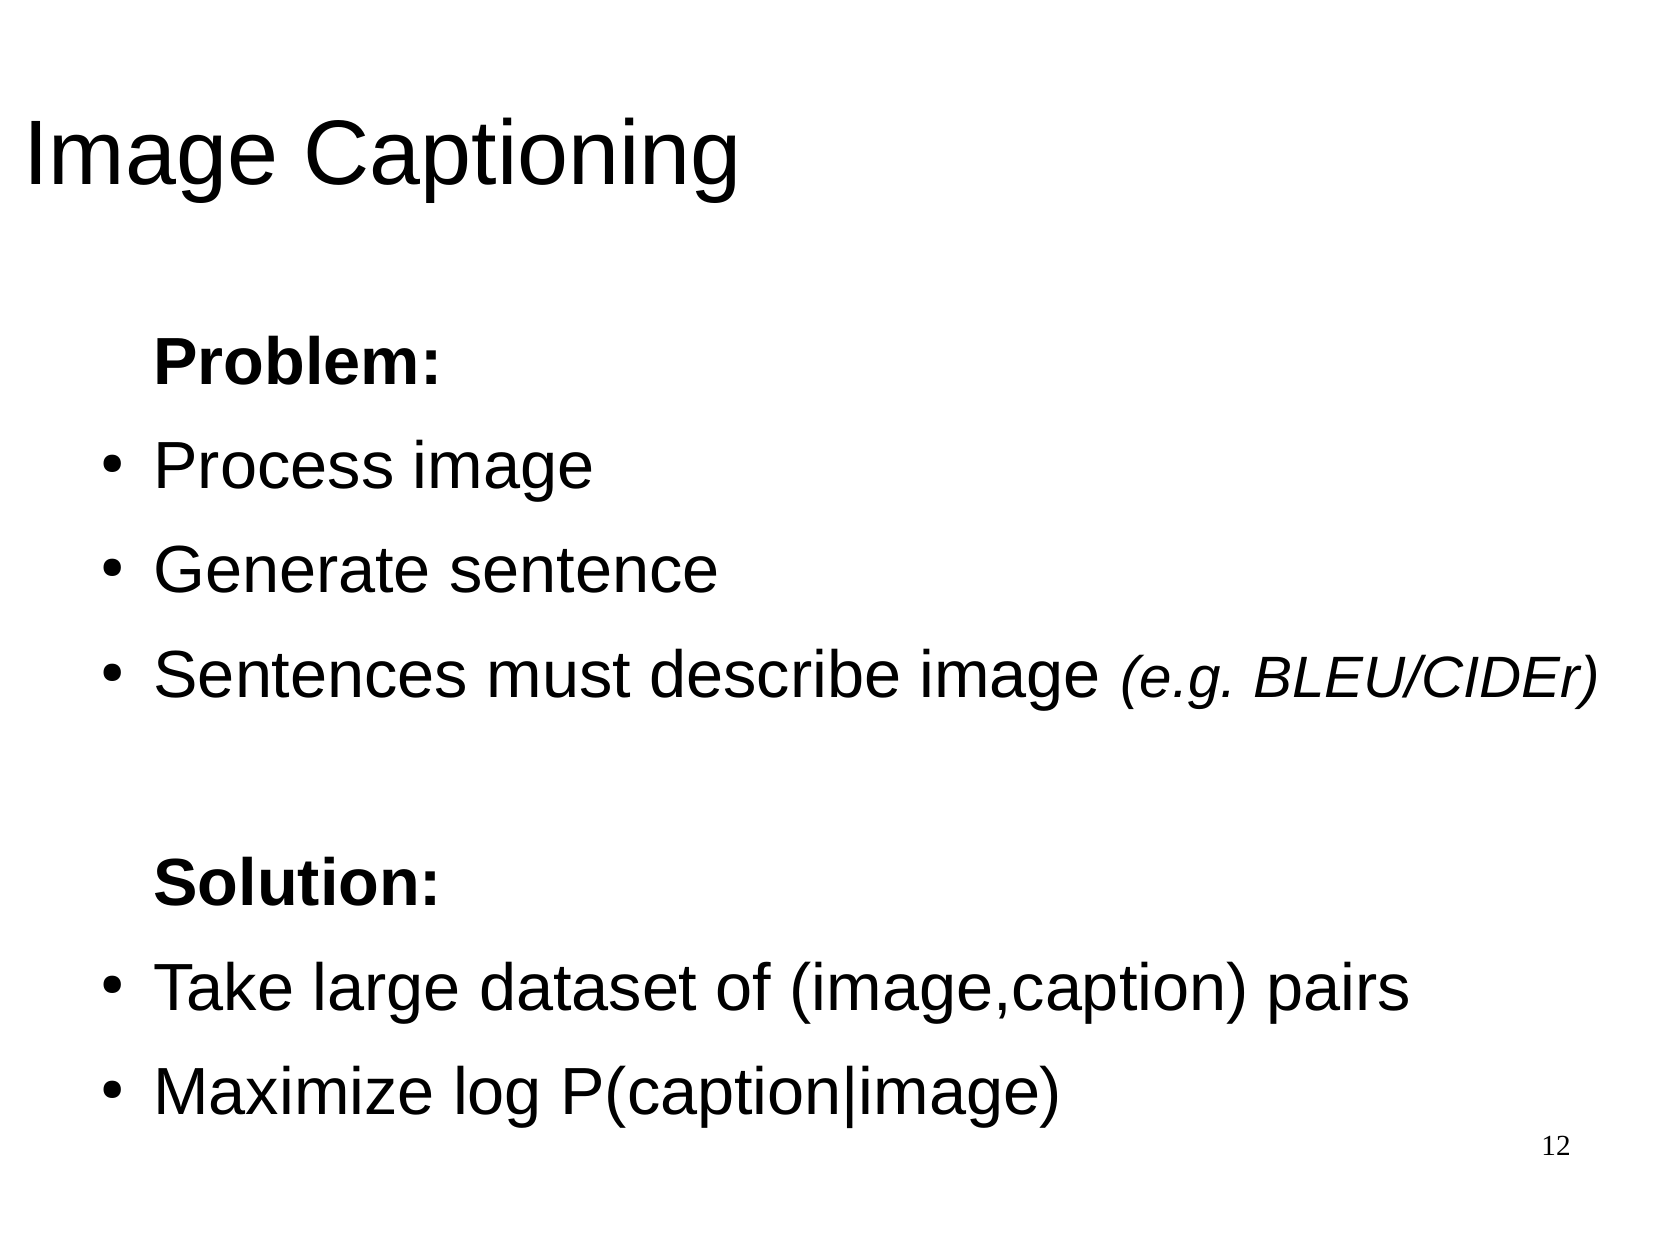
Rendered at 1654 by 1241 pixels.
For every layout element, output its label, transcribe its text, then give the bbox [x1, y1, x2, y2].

title Image Captioning [23, 49, 1512, 257]
list Problem: Process image Generate sentence Sentences must describe image (e.g. BLEU/CIDEr) Solution: Take large dataset of (image,caption) pairs Maximize log P(caption|image) [82, 323, 1654, 1241]
